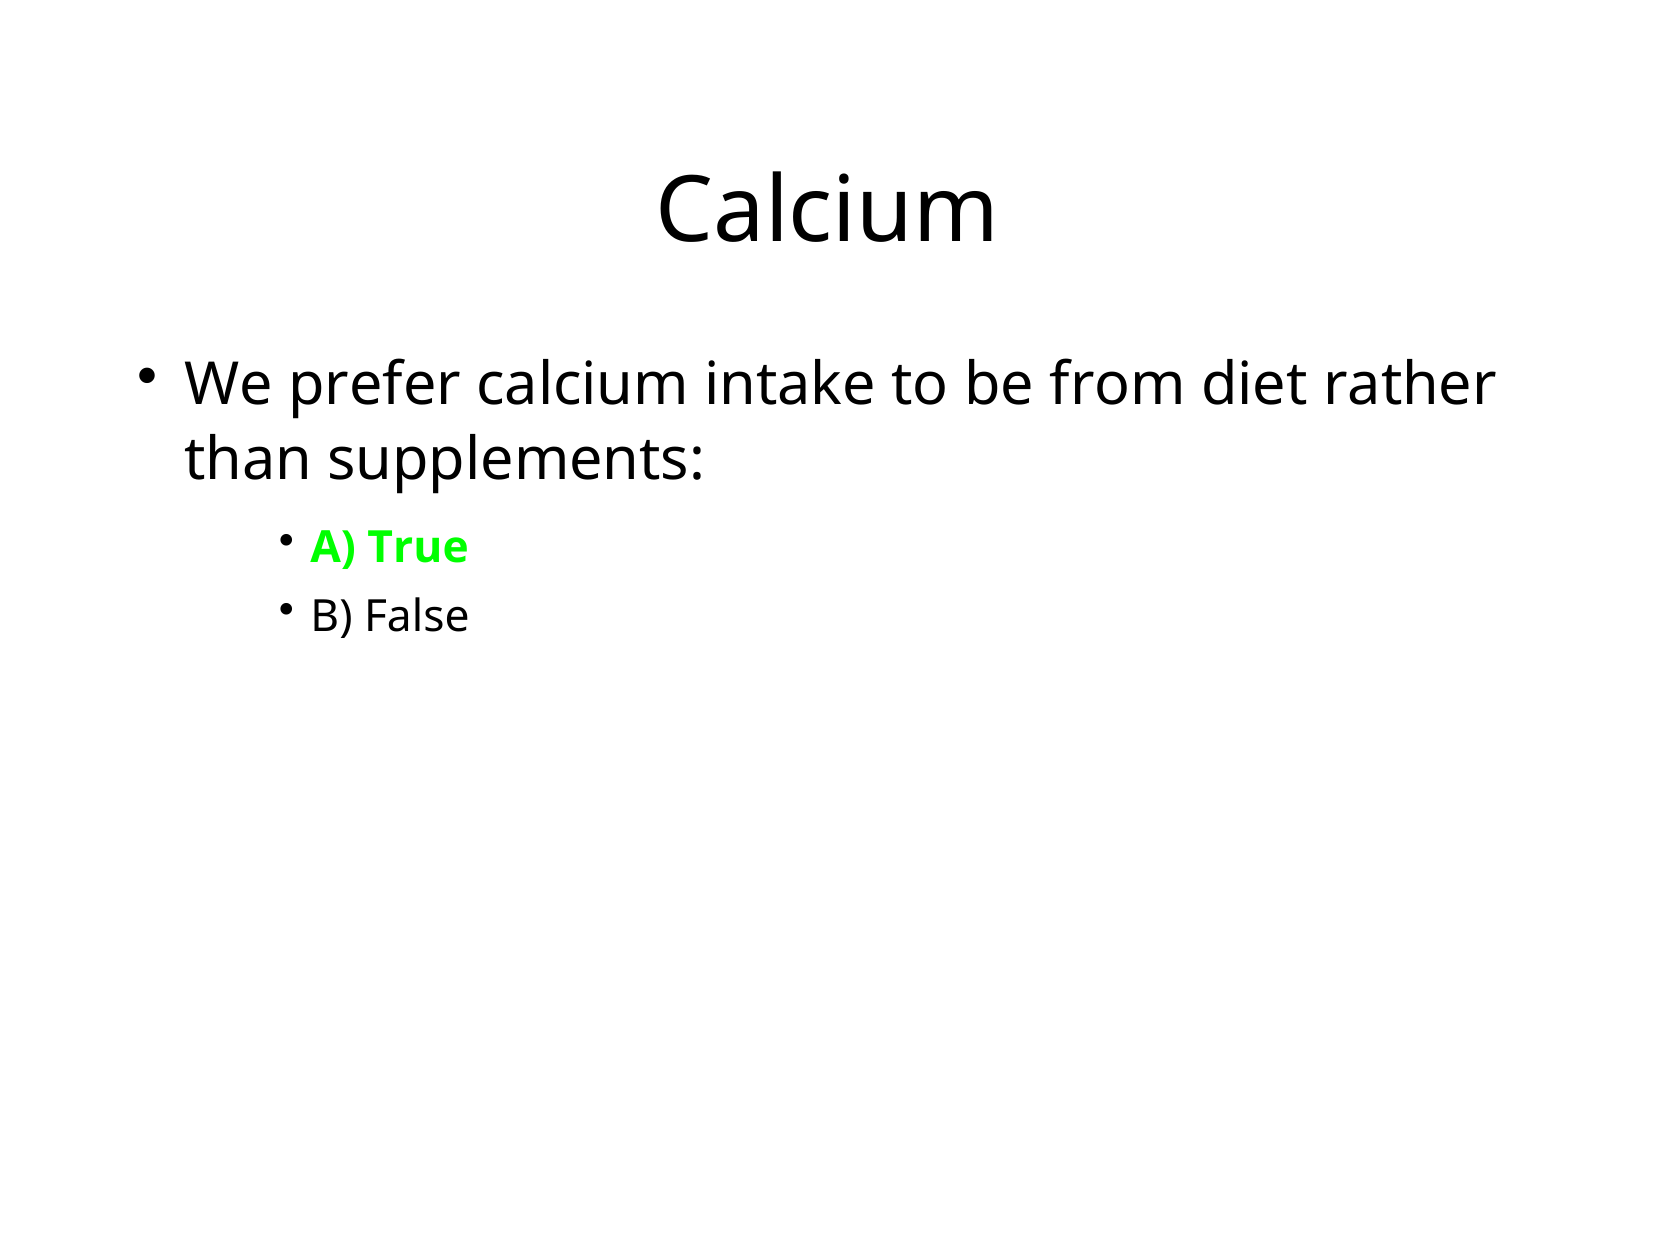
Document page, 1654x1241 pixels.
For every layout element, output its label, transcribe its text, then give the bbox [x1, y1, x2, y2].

list We prefer calcium intake to be from diet rather than supplements: A) True B) False [121, 344, 1534, 646]
title Calcium [121, 155, 1534, 258]
